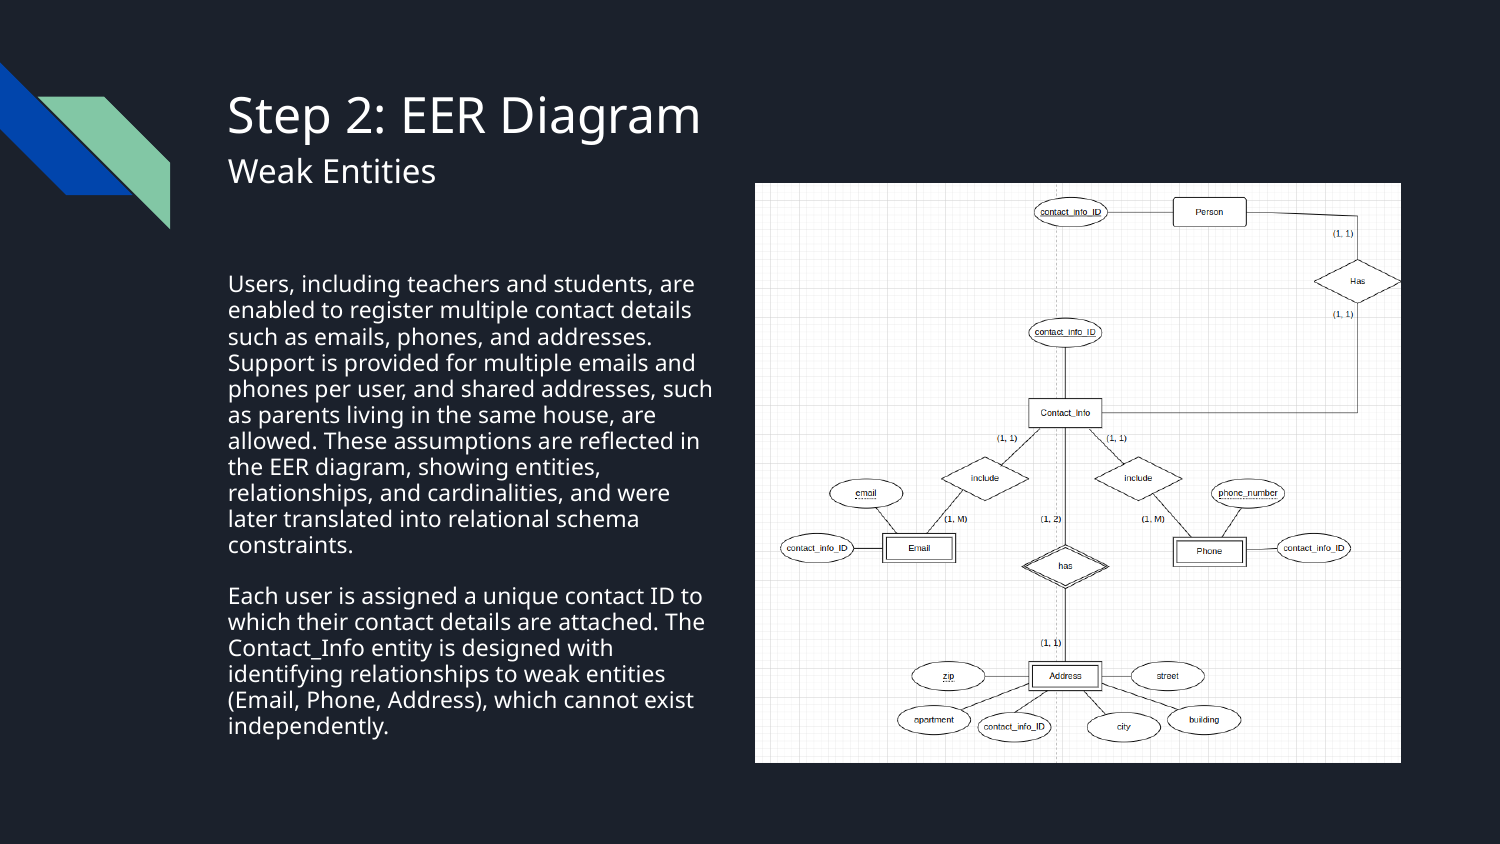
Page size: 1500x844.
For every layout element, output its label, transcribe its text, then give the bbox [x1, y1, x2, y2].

list Users, including teachers and students, are enabled to register multiple contact details such as emails, phones, and addresses. Support is provided for multiple emails and phones per user, and shared addresses, such as parents living in the same house, are allowed. These assumptions are reflected in the EER diagram, showing entities, relationships, and cardinalities, and were later translated into relational schema constraints. Each user is assigned a unique contact ID to which their contact details are attached. The Contact_Info entity is designed with identifying relationships to weak entities (Email, Phone, Address), which cannot exist independently. [212, 257, 733, 735]
picture [755, 183, 1401, 763]
title Step 2: EER Diagram Weak Entities [212, 64, 1368, 215]
